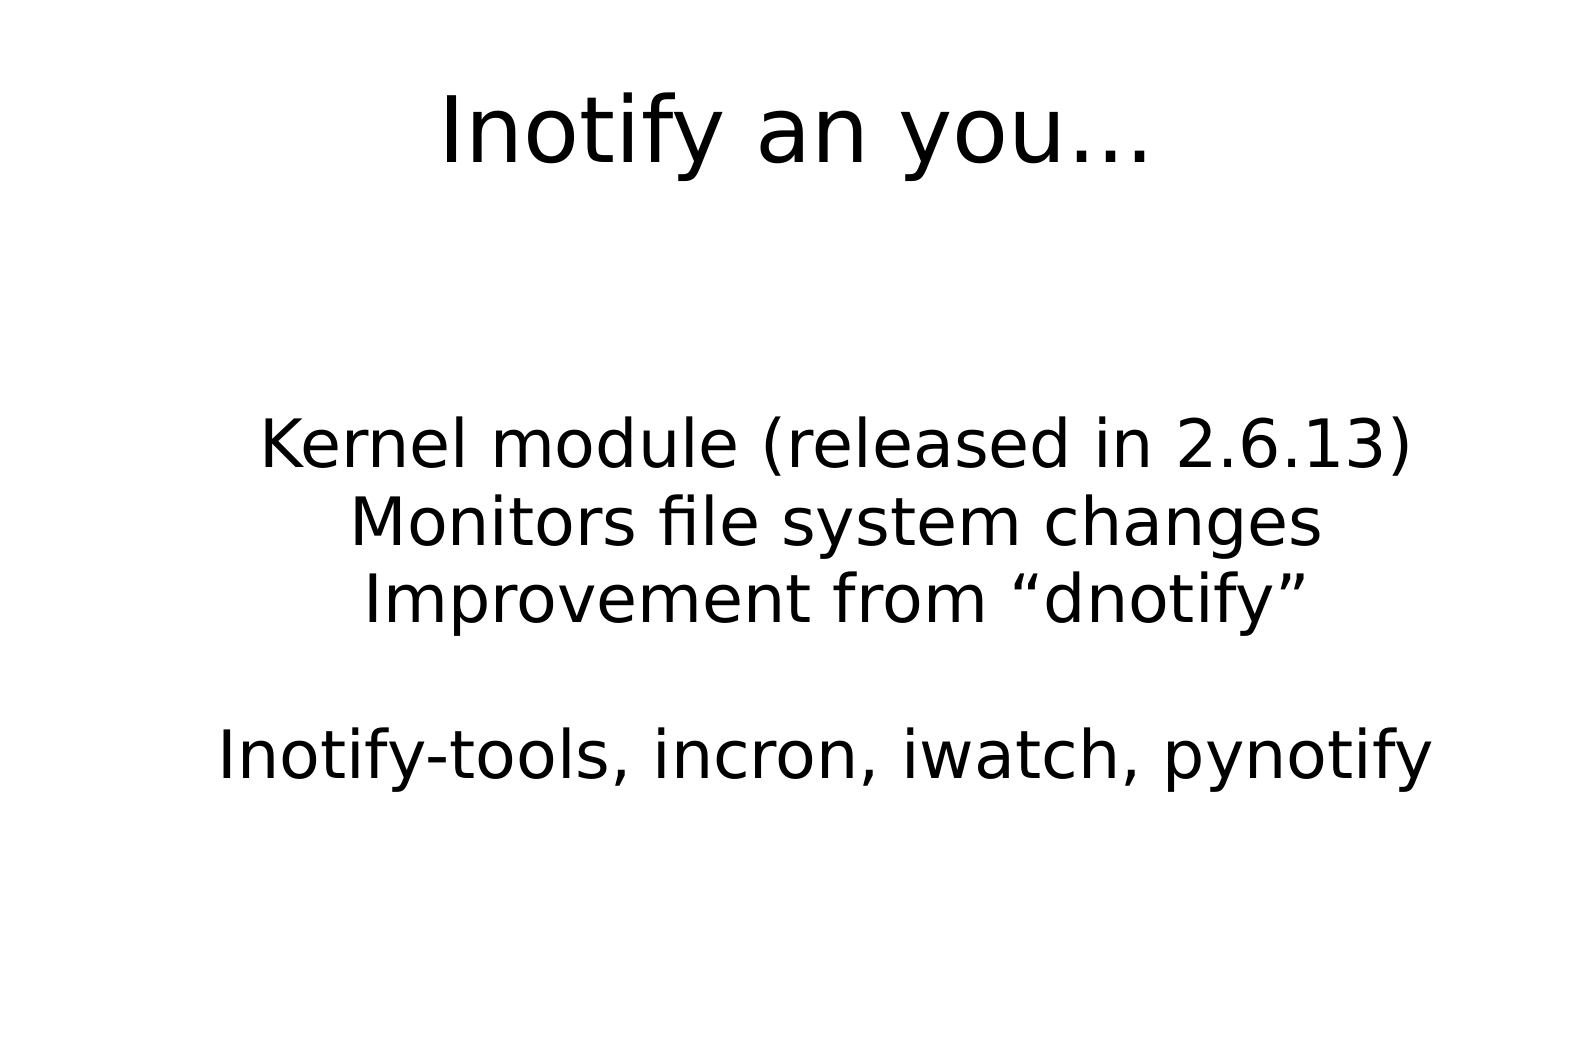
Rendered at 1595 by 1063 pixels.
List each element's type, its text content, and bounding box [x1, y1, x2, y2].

subtitle Kernel module (released in 2.6.13) Monitors file system changes Improvement from “dnotify” Inotify-tools, incron, iwatch, pynotify [79, 256, 1595, 943]
title Inotify an you... [79, 49, 1515, 213]
